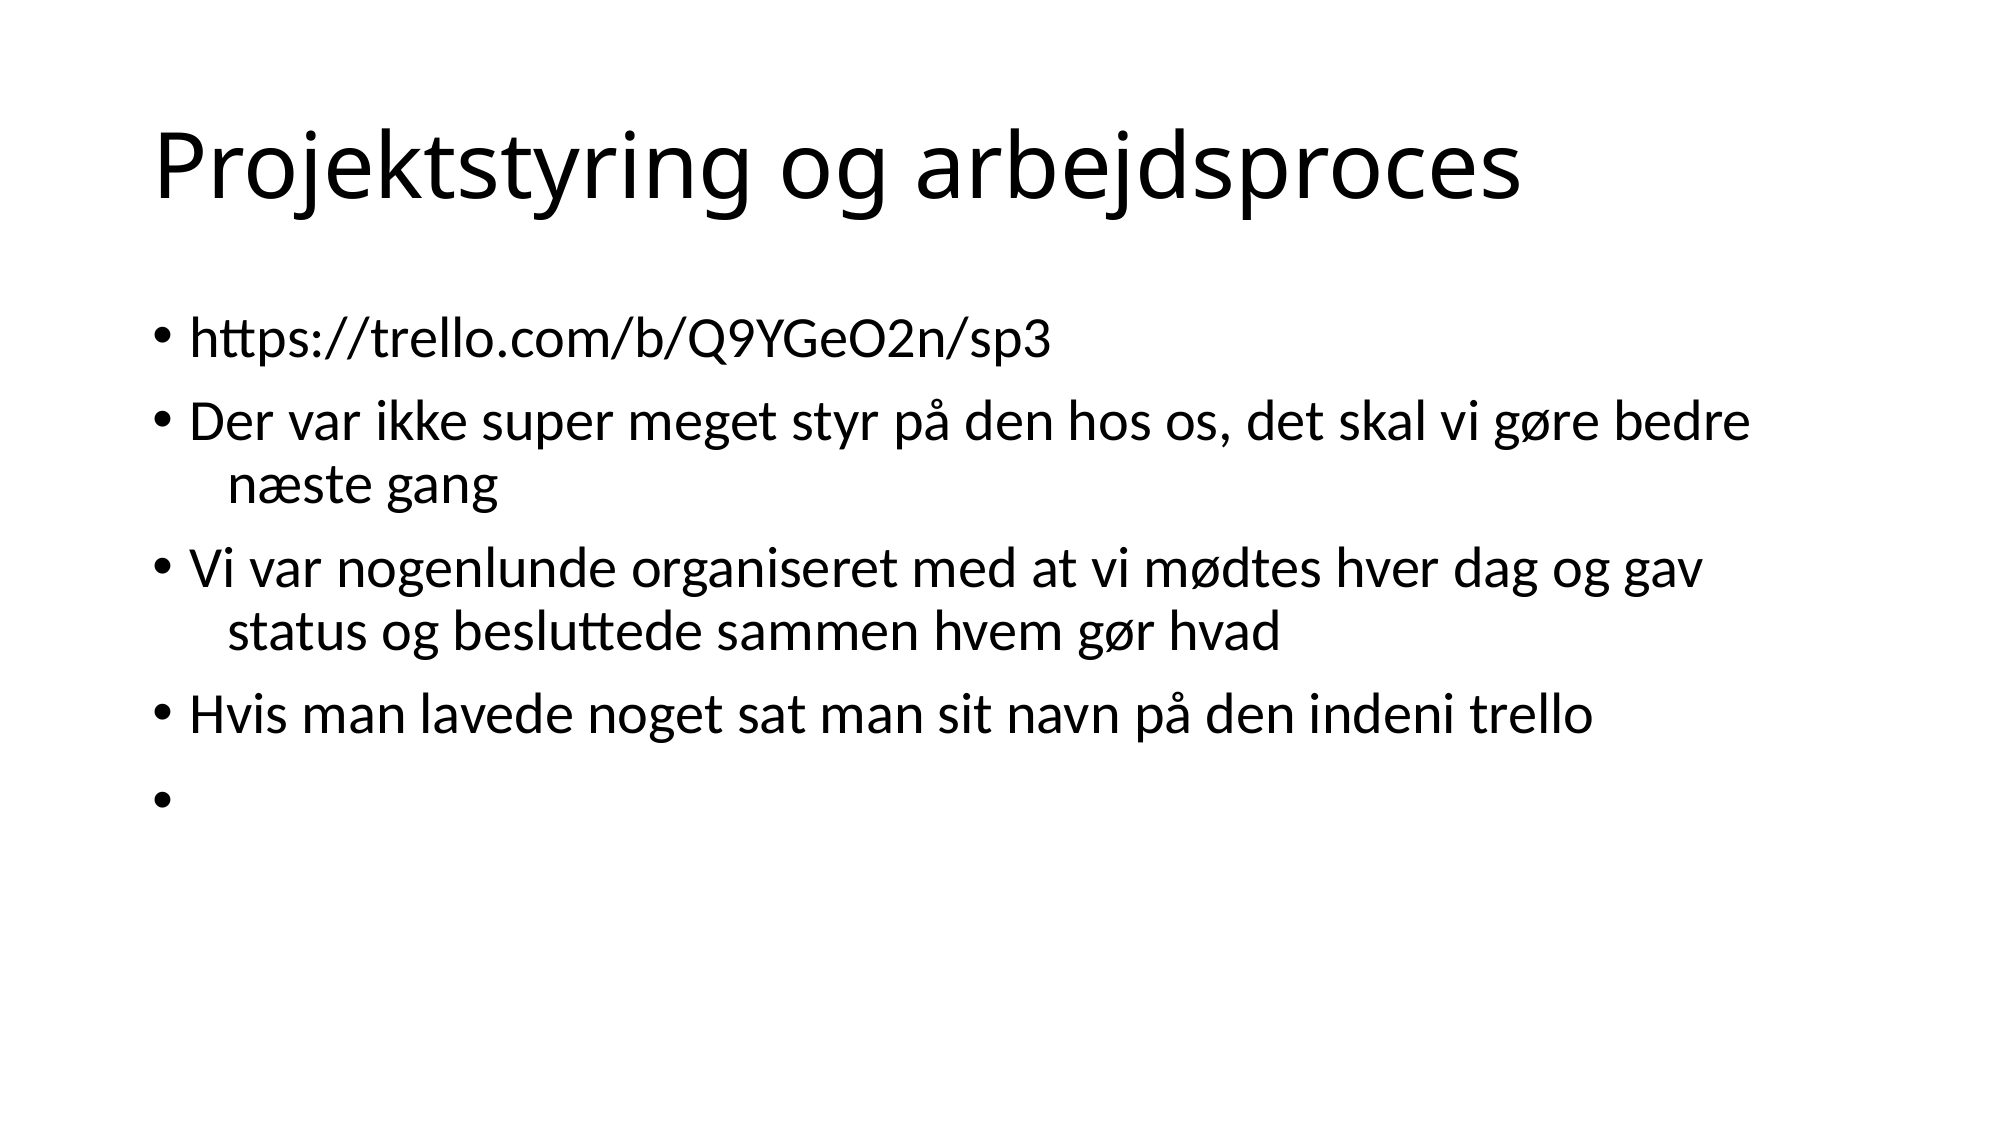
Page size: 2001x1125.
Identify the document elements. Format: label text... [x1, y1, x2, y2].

title Projektstyring og arbejdsproces [137, 59, 1863, 278]
list https://trello.com/b/Q9YGeO2n/sp3 Der var ikke super meget styr på den hos os, det skal vi gøre bedre næste gang Vi var nogenlunde organiseret med at vi mødtes hver dag og gav status og besluttede sammen hvem gør hvad Hvis man lavede noget sat man sit navn på den indeni trello [137, 299, 1863, 1014]
